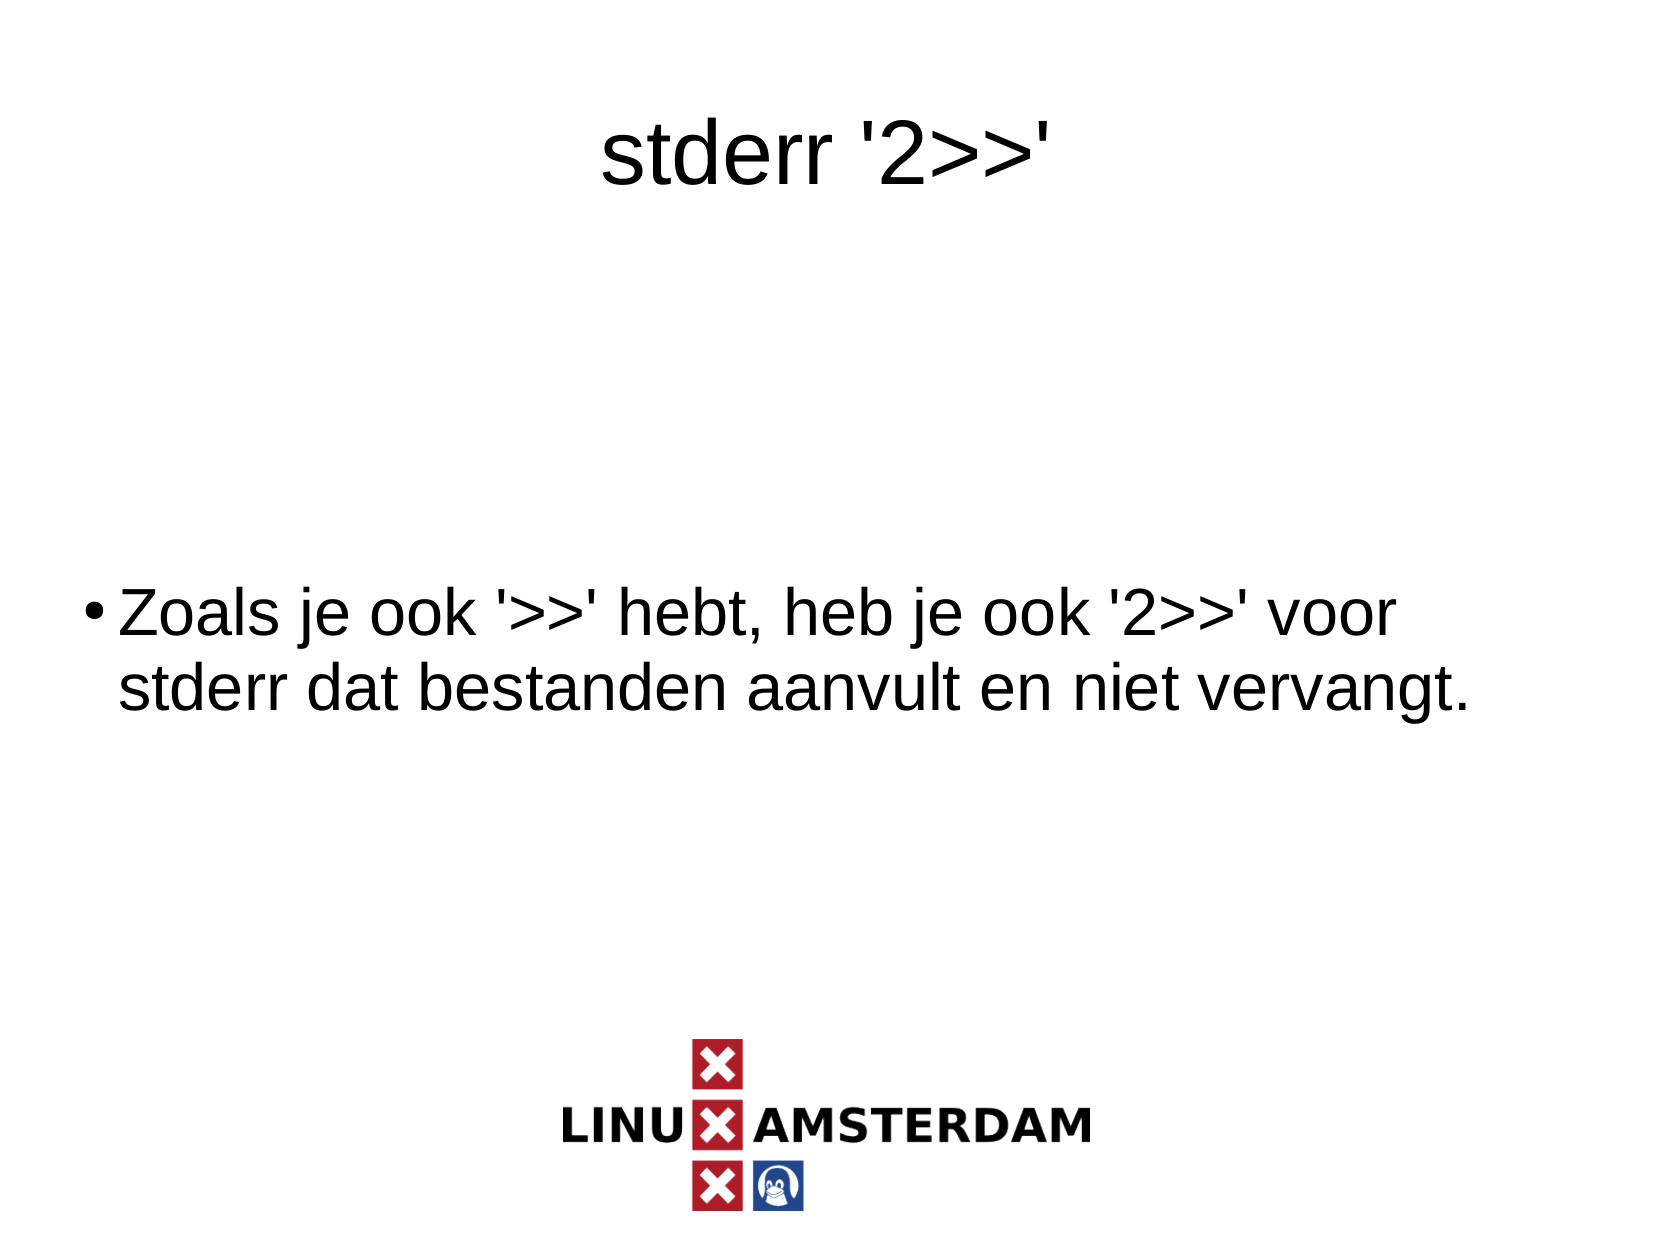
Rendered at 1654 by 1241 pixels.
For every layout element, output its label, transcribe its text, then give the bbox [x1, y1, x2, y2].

title stderr '2>>' [82, 49, 1571, 257]
picture [563, 1039, 1090, 1211]
subtitle Zoals je ook '>>' hebt, heb je ook '2>>' voor stderr dat bestanden aanvult en niet vervangt. [82, 290, 1571, 1010]
